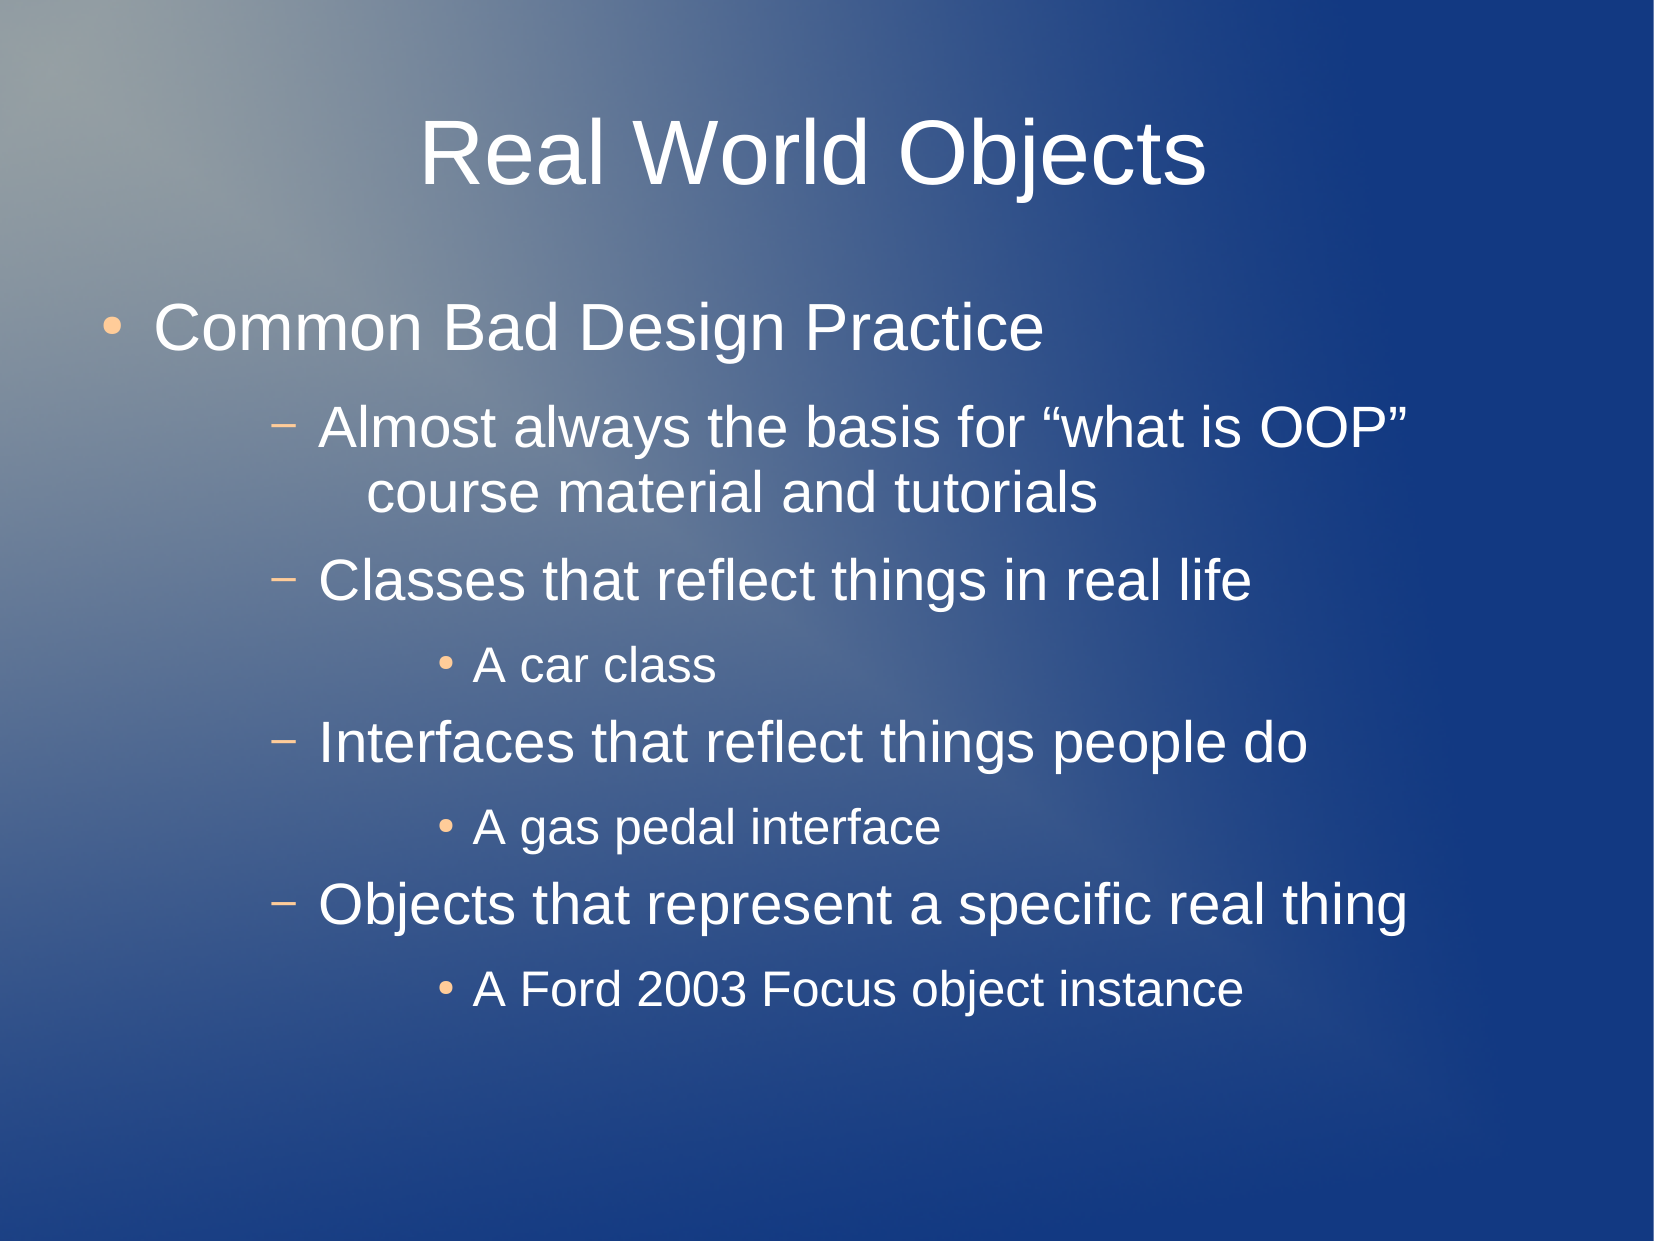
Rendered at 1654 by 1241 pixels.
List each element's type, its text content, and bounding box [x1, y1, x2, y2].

title Real World Objects [82, 49, 1571, 257]
picture [0, 0, 1654, 1241]
list Common Bad Design Practice Almost always the basis for “what is OOP” course material and tutorials Classes that reflect things in real life A car class Interfaces that reflect things people do A gas pedal interface Objects that represent a specific real thing A Ford 2003 Focus object instance [82, 290, 1571, 1109]
